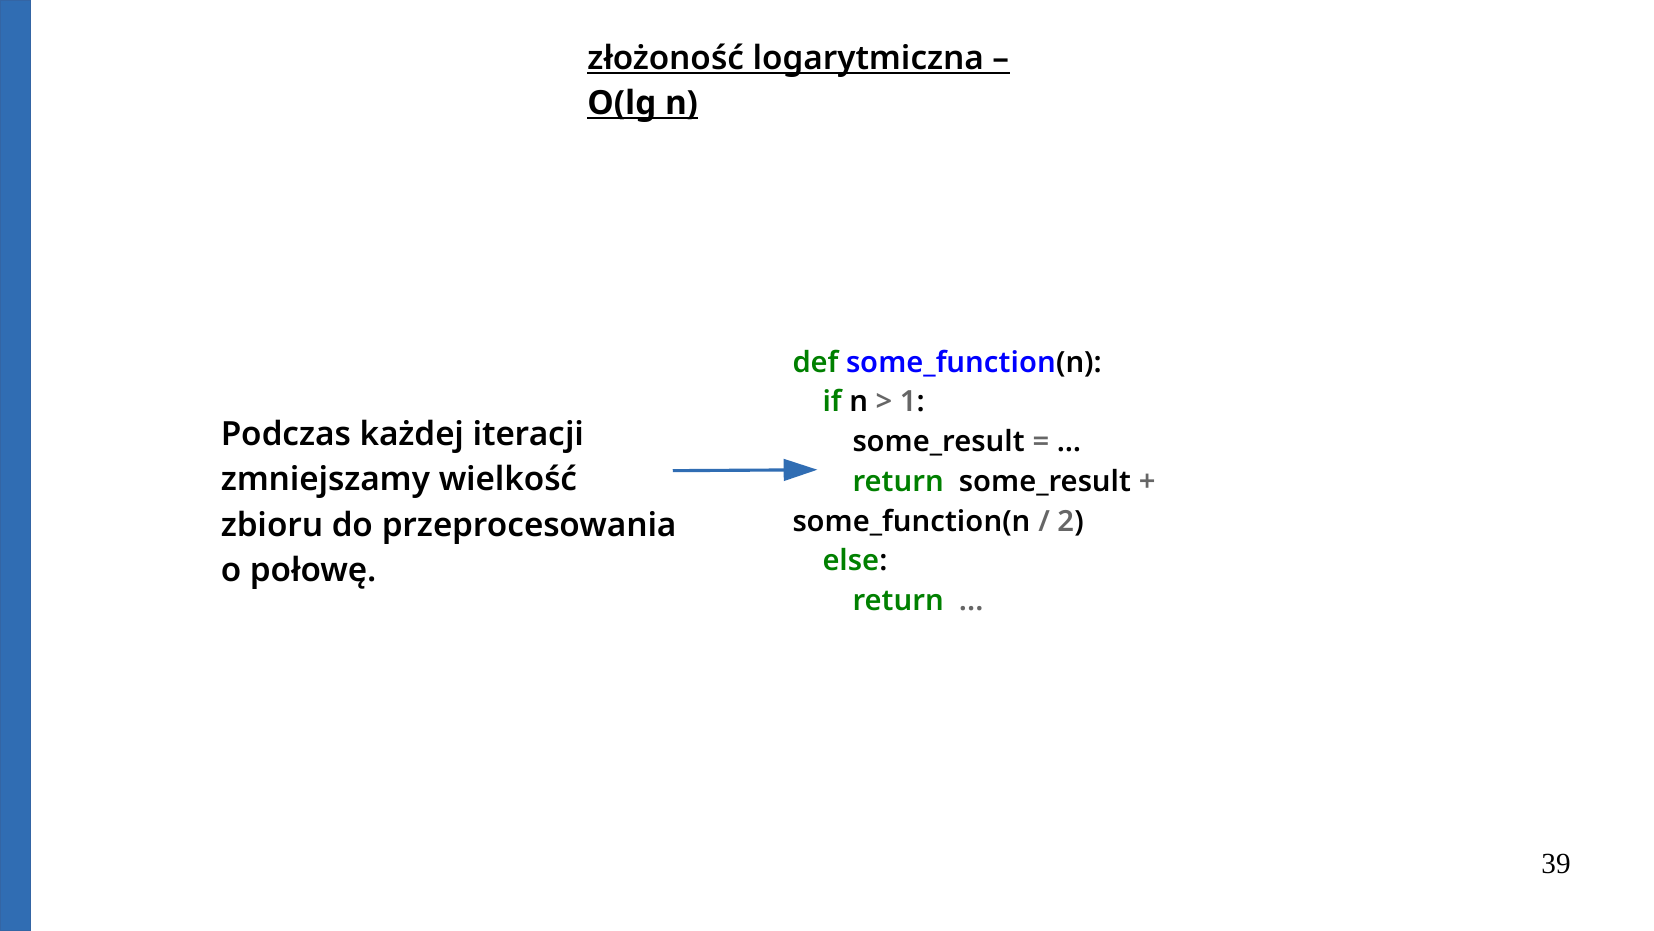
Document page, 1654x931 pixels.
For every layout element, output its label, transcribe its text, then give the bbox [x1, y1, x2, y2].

text_box złożoność logarytmiczna – O(lg n) [572, 26, 1081, 83]
text_box Podczas każdej iteracji zmniejszamy wielkość zbioru do przeprocesowania o połowę. [205, 402, 694, 551]
text_box def some_function(n): if n > 1: some_result = … return some_result + some_function(n / 2) else: return ... [777, 333, 1414, 681]
text_box [0, 0, 31, 931]
